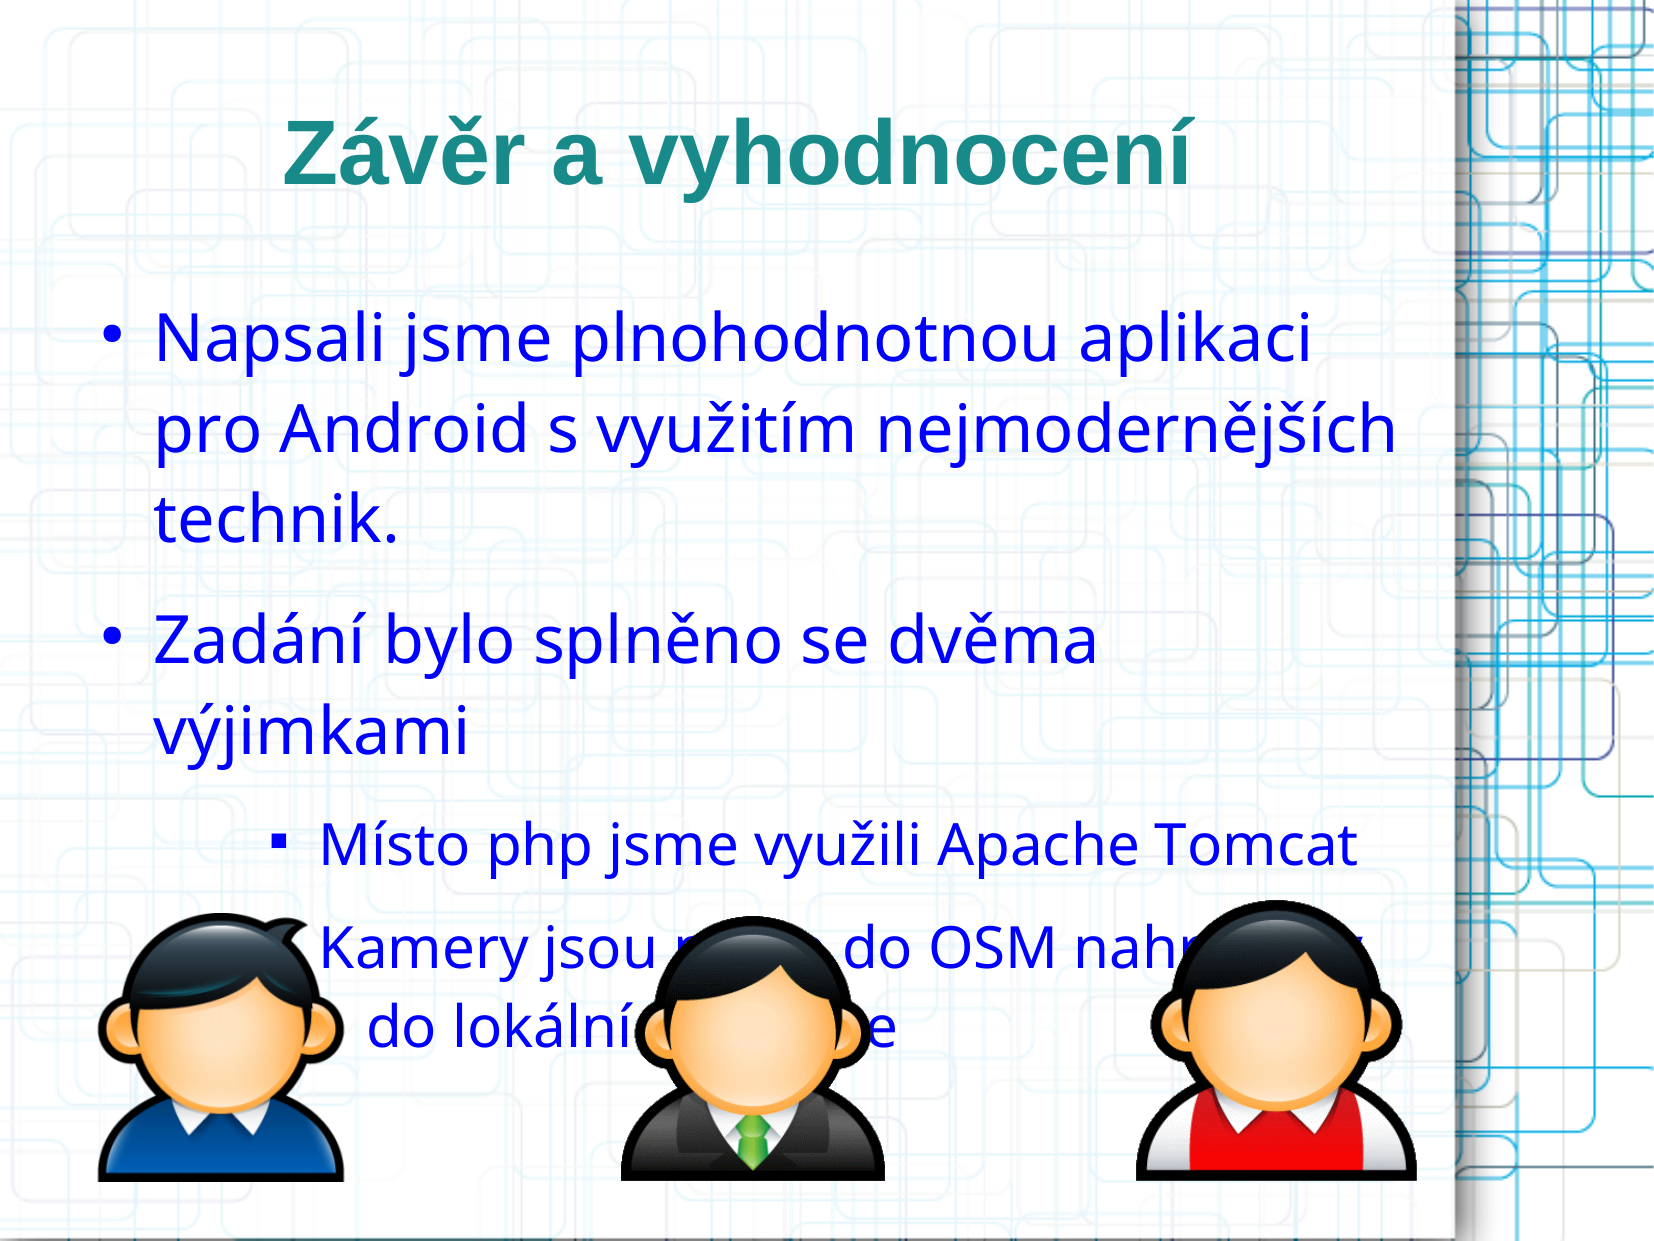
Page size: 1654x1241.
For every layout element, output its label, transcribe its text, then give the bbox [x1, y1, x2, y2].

list Napsali jsme plnohodnotnou aplikaci pro Android s využitím nejmodernějších technik. Zadání bylo splněno se dvěma výjimkami Místo php jsme využili Apache Tomcat Kamery jsou místo do OSM nahrávány do lokální databáze [82, 290, 1418, 1010]
picture [0, 0, 1654, 1241]
title Závěr a vyhodnocení [59, 49, 1418, 257]
